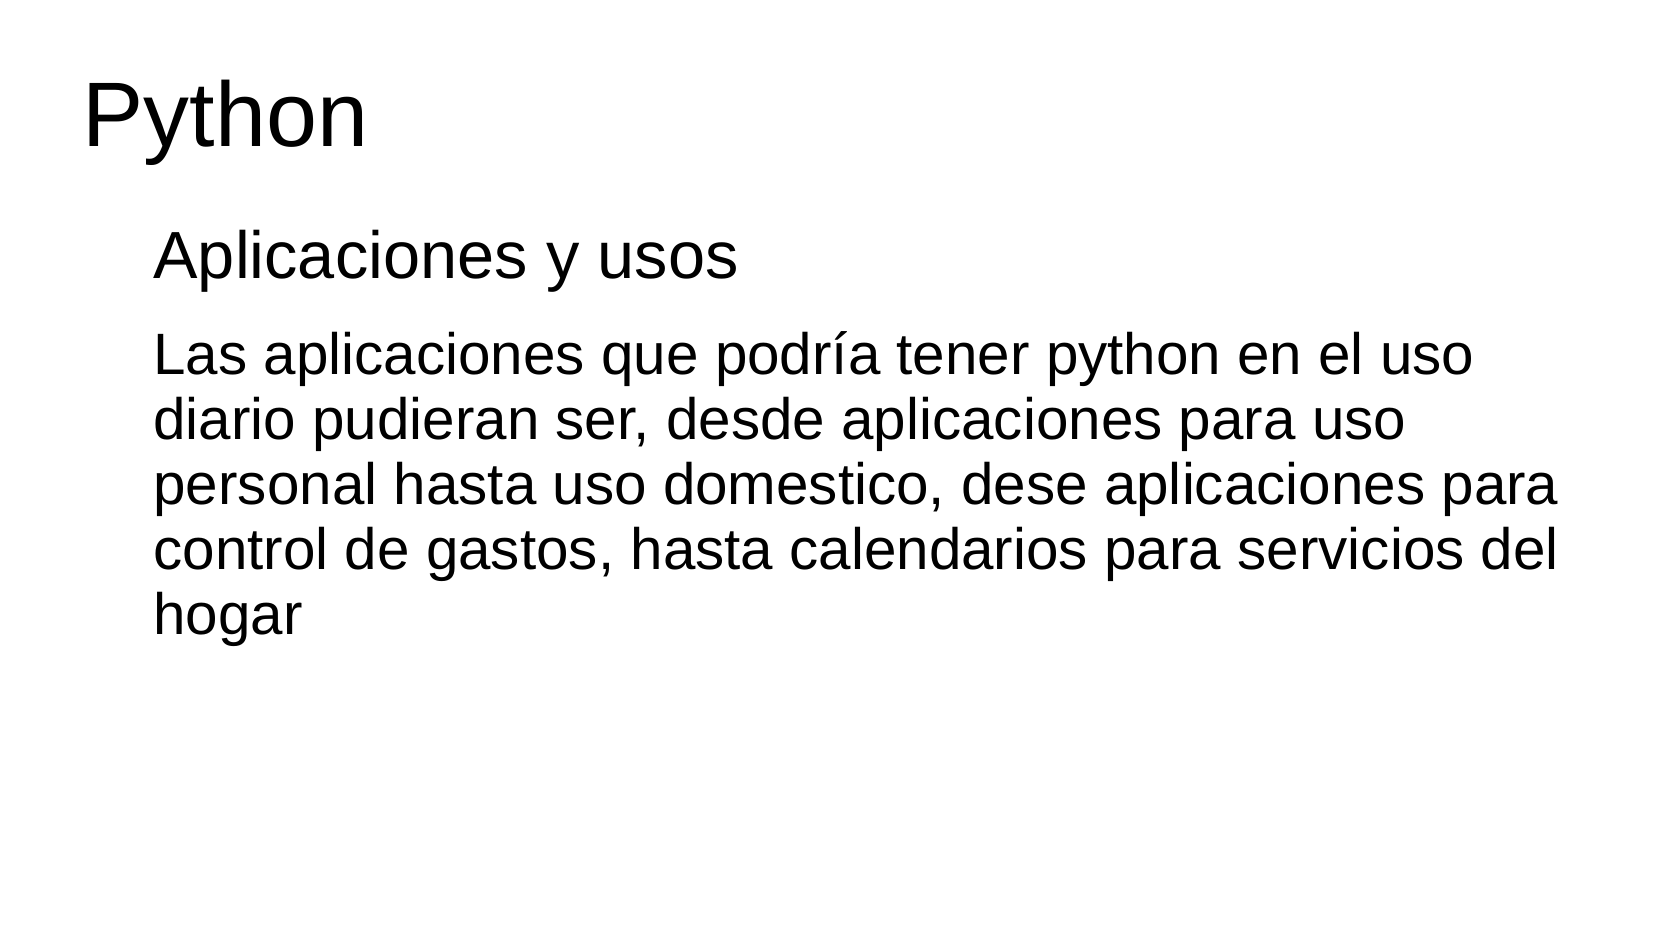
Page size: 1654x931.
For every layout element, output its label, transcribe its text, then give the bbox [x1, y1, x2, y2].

list Aplicaciones y usos Las aplicaciones que podría tener python en el uso diario pudieran ser, desde aplicaciones para uso personal hasta uso domestico, dese aplicaciones para control de gastos, hasta calendarios para servicios del hogar [82, 217, 1571, 758]
title Python [82, 37, 1571, 193]
